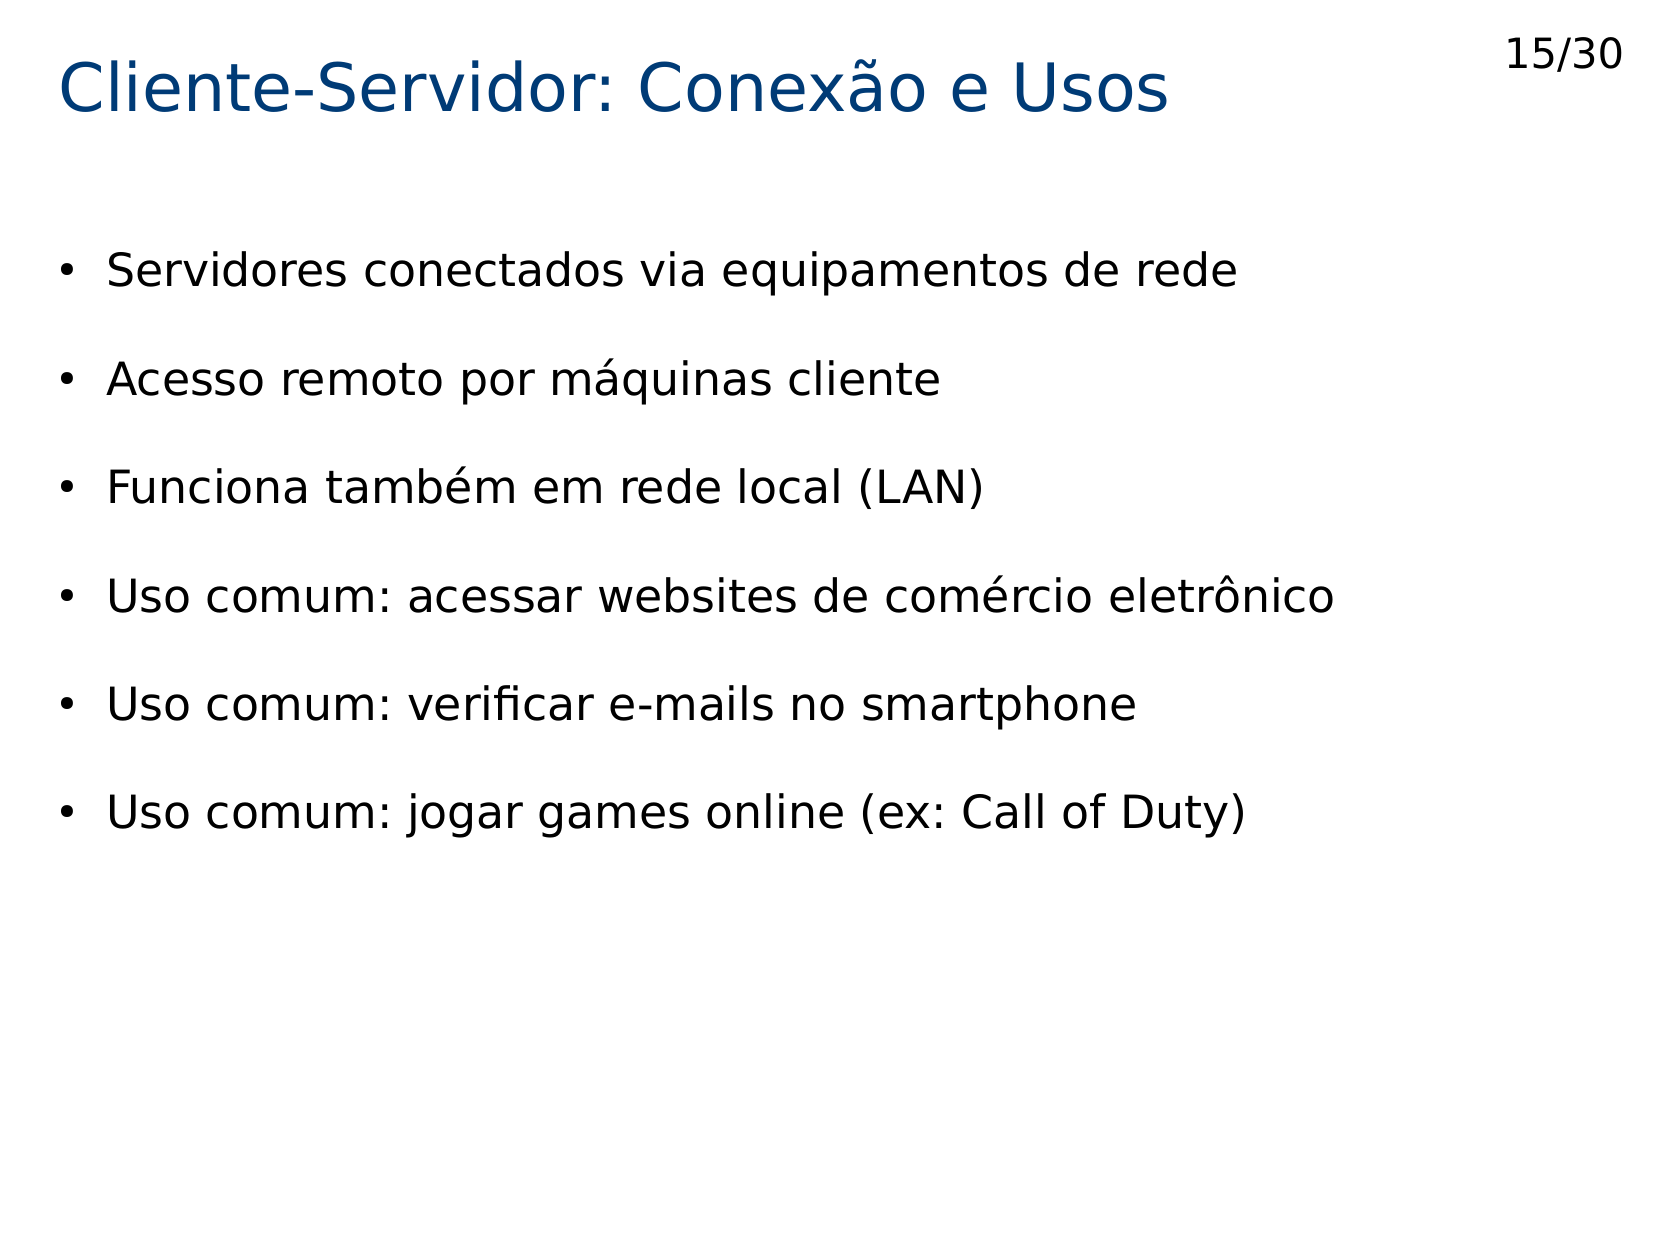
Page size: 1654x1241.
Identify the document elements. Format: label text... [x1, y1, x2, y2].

list Servidores conectados via equipamentos de rede Acesso remoto por máquinas cliente Funciona também em rede local (LAN) Uso comum: acessar websites de comércio eletrônico Uso comum: verificar e-mails no smartphone Uso comum: jogar games online (ex: Call of Duty) [59, 236, 1595, 1211]
title Cliente-Servidor: Conexão e Usos [59, 29, 1506, 148]
